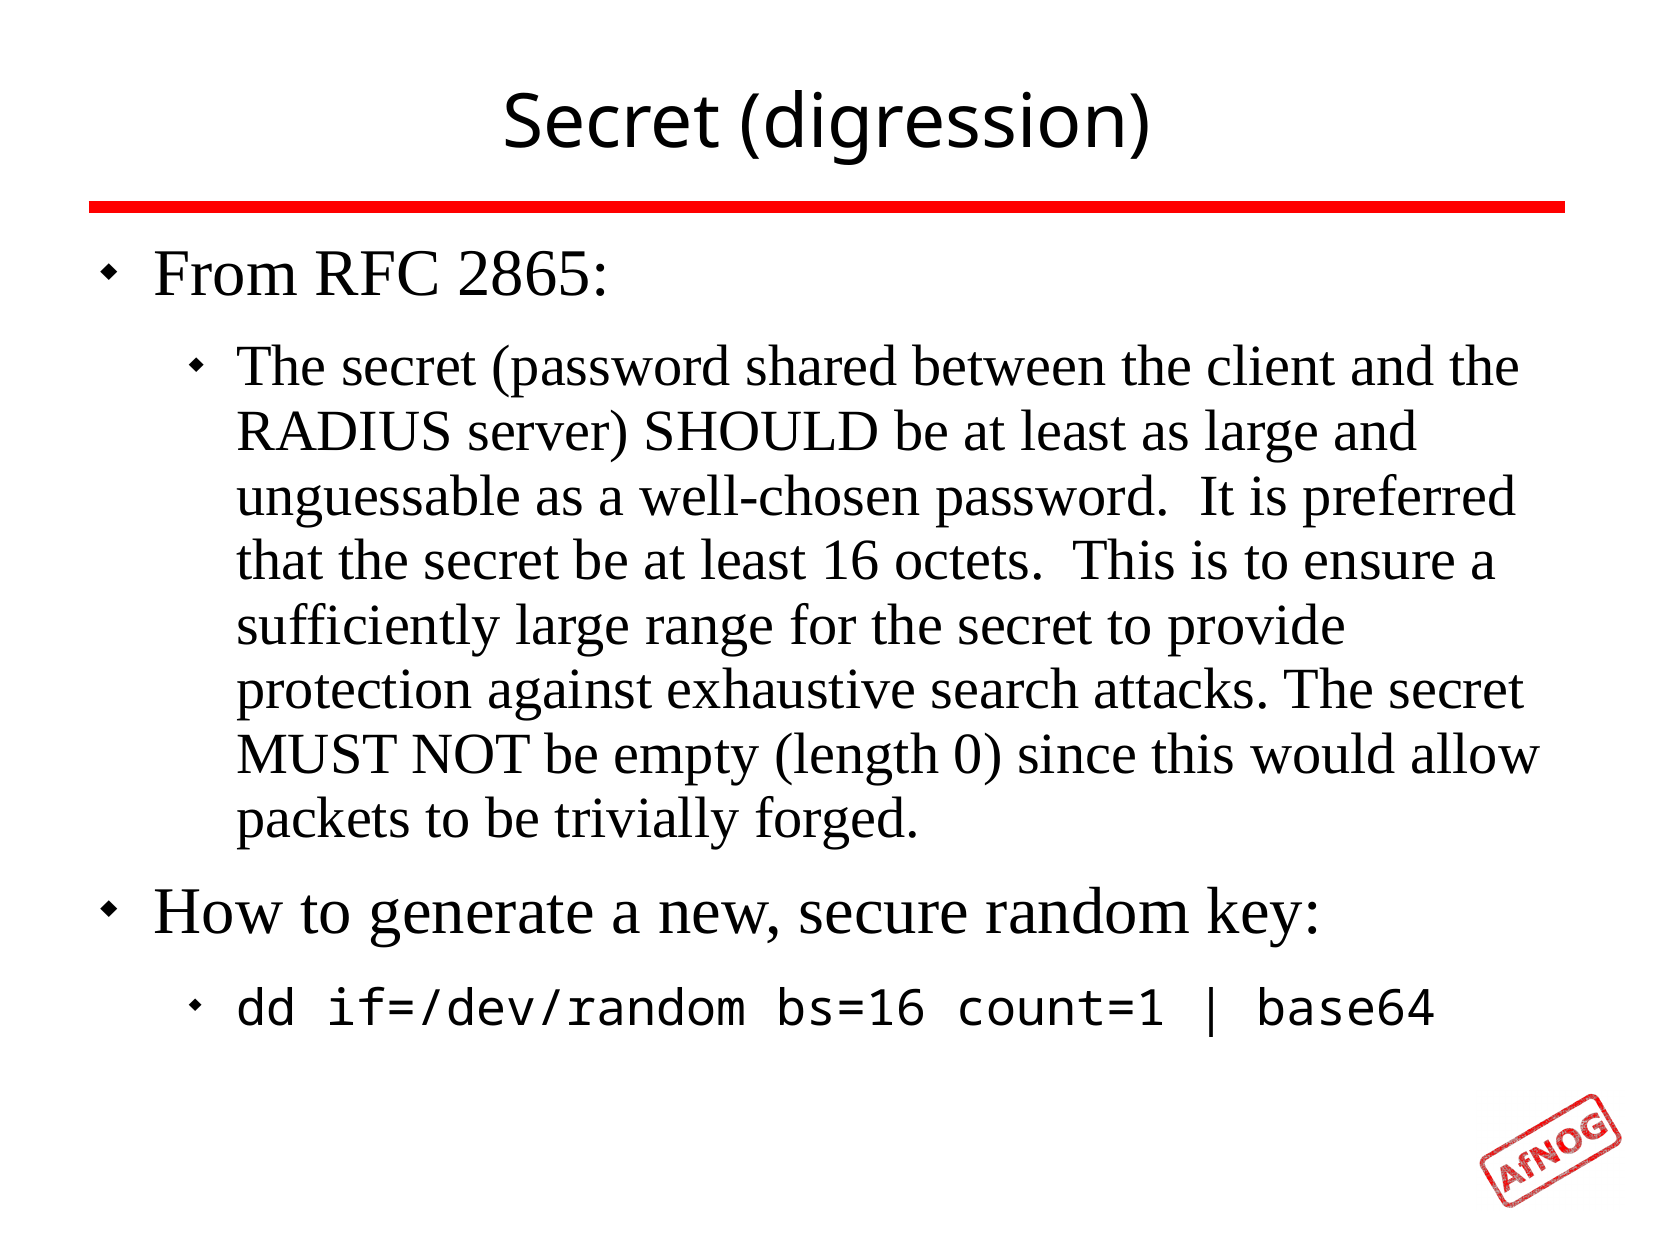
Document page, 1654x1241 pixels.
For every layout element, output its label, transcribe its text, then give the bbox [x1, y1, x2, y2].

list From RFC 2865: The secret (password shared between the client and the RADIUS server) SHOULD be at least as large and unguessable as a well-chosen password. It is preferred that the secret be at least 16 octets. This is to ensure a sufficiently large range for the secret to provide protection against exhaustive search attacks. The secret MUST NOT be empty (length 0) since this would allow packets to be trivially forged. How to generate a new, secure random key: dd if=/dev/random bs=16 count=1 | base64 [82, 236, 1571, 1123]
title Secret (digression) [82, 29, 1571, 207]
picture [1476, 1090, 1625, 1211]
